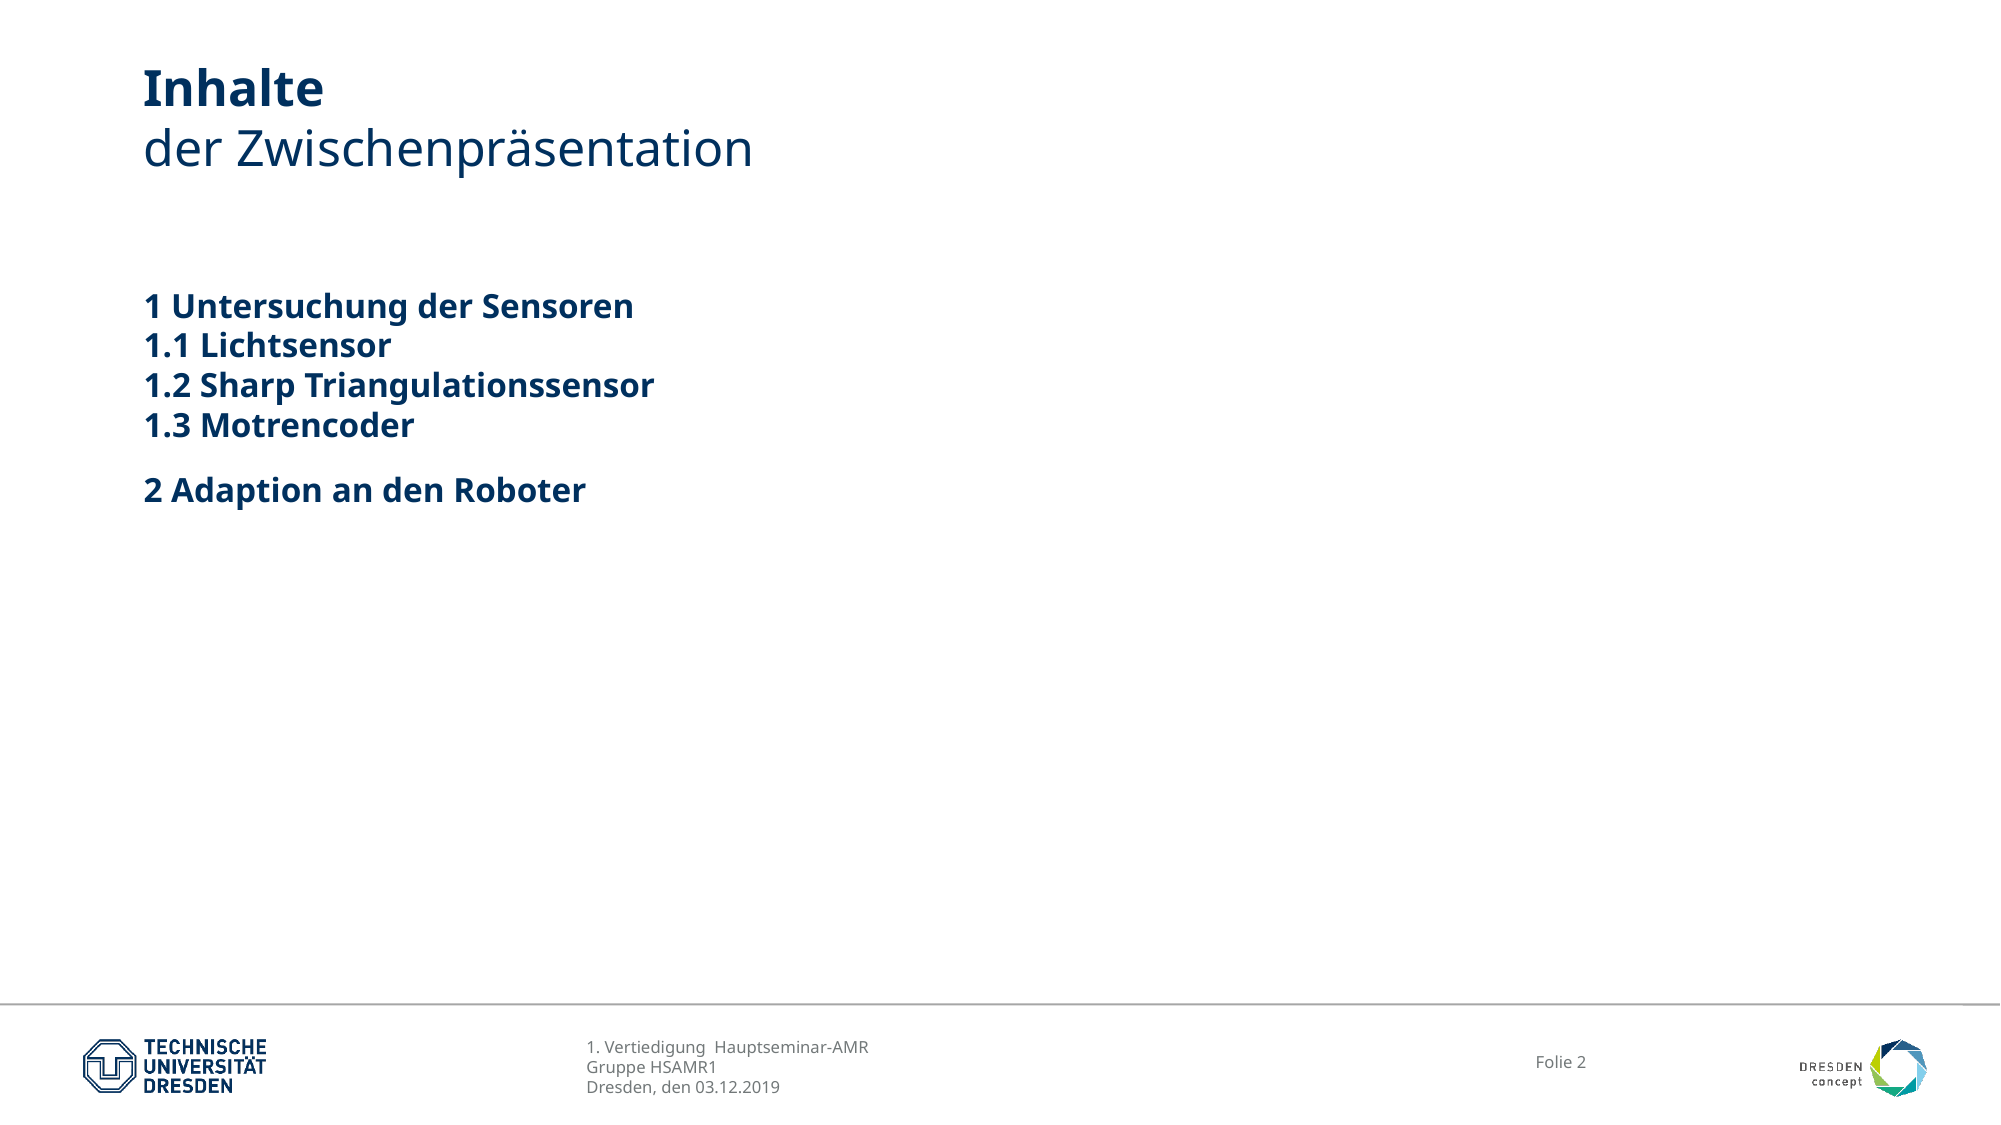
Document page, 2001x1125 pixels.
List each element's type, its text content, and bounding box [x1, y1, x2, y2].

picture [1800, 1039, 1927, 1097]
picture [83, 1039, 266, 1093]
text_box Inhalte der Zwischenpräsentation [143, 56, 1880, 169]
text_box 1 Untersuchung der Sensoren 1.1 Lichtsensor 1.2 Sharp Triangulationssensor 1.3 Motrencoder 2 Adaption an den Roboter [143, 284, 1880, 998]
